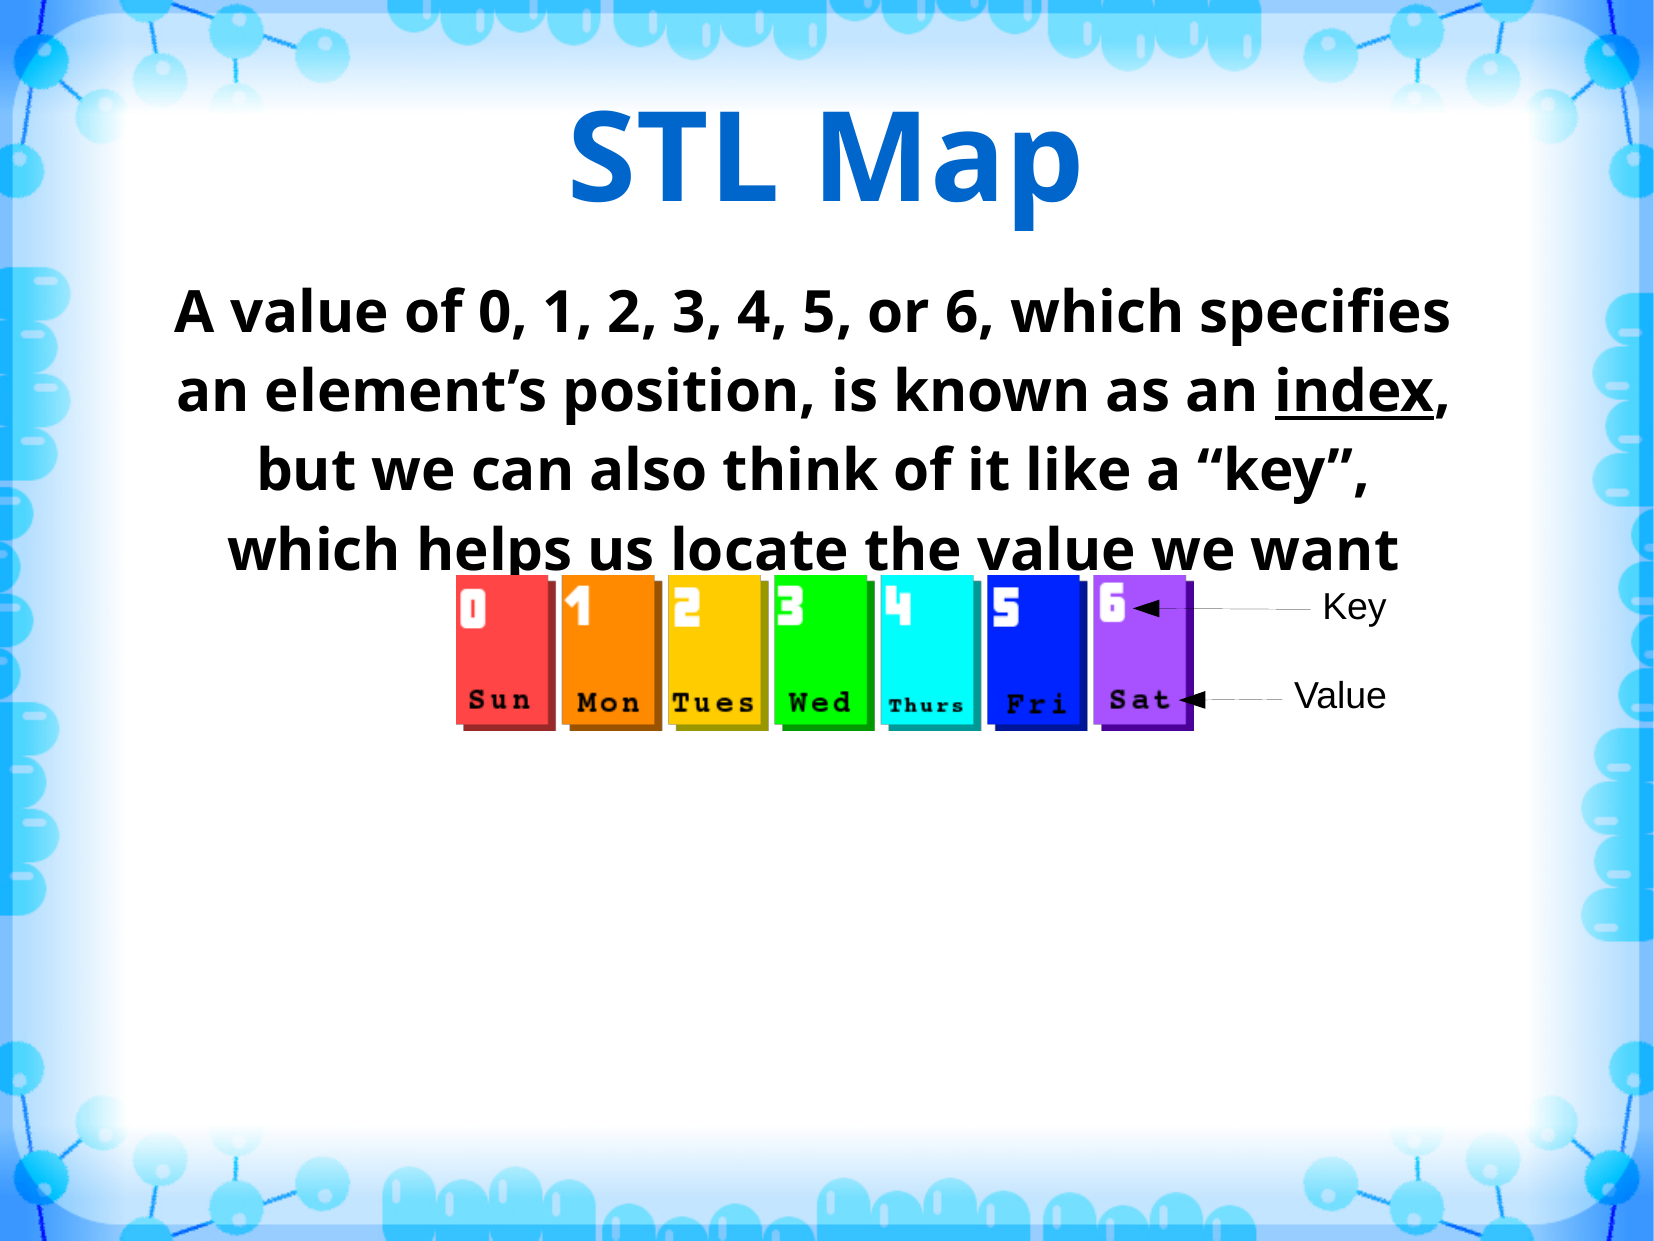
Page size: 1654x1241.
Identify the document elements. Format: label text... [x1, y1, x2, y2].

text_box Value [1217, 666, 1402, 724]
text_box A value of 0, 1, 2, 3, 4, 5, or 6, which specifies an element’s position, is known as an index, but we can also think of it like a “key”, which helps us locate the value we want [135, 270, 1492, 718]
text_box Key [1217, 578, 1402, 635]
title STL Map [82, 49, 1571, 257]
picture [0, 0, 1654, 1241]
